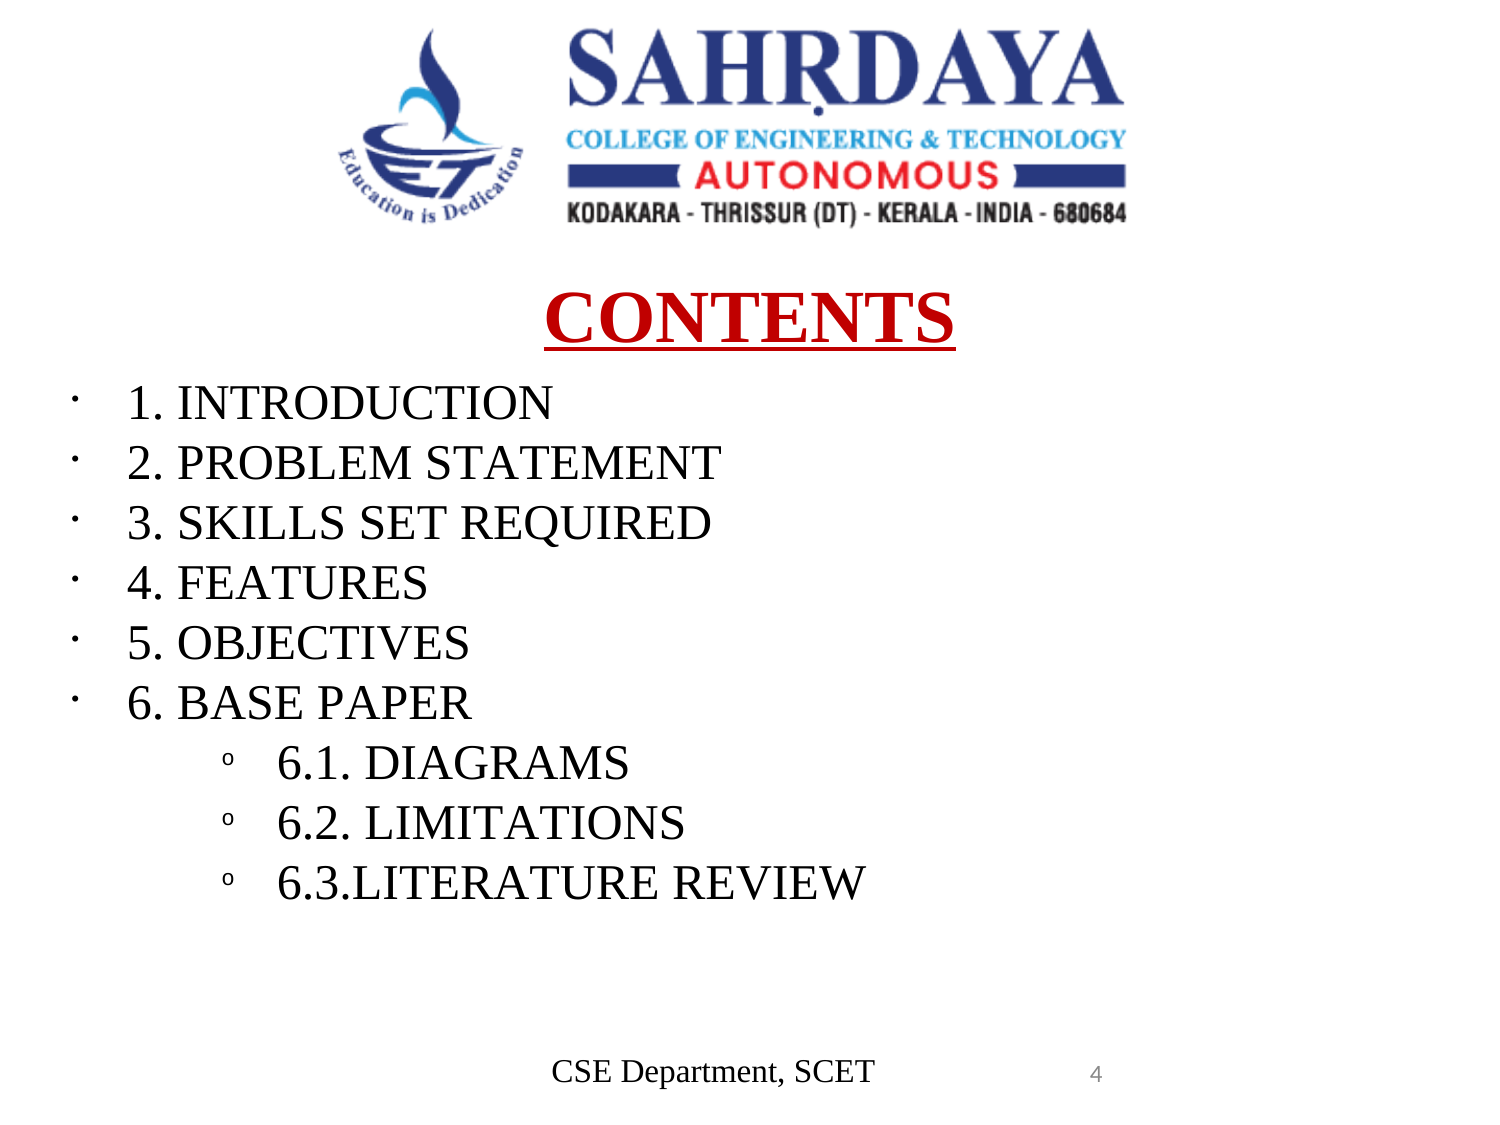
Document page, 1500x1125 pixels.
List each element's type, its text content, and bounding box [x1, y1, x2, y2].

text_box CSE Department, SCET [312, 1037, 1201, 1099]
text_box [75, 264, 1443, 1008]
text_box CONTENTS [75, 260, 1426, 341]
picture [284, 0, 1177, 265]
text_box 1. INTRODUCTION 2. PROBLEM STATEMENT 3. SKILLS SET REQUIRED 4. FEATURES 5. OBJECTIVES 6. BASE PAPER 6.1. DIAGRAMS 6.2. LIMITATIONS 6.3.LITERATURE REVIEW [56, 361, 1407, 1008]
text_box [1074, 1042, 1426, 1103]
